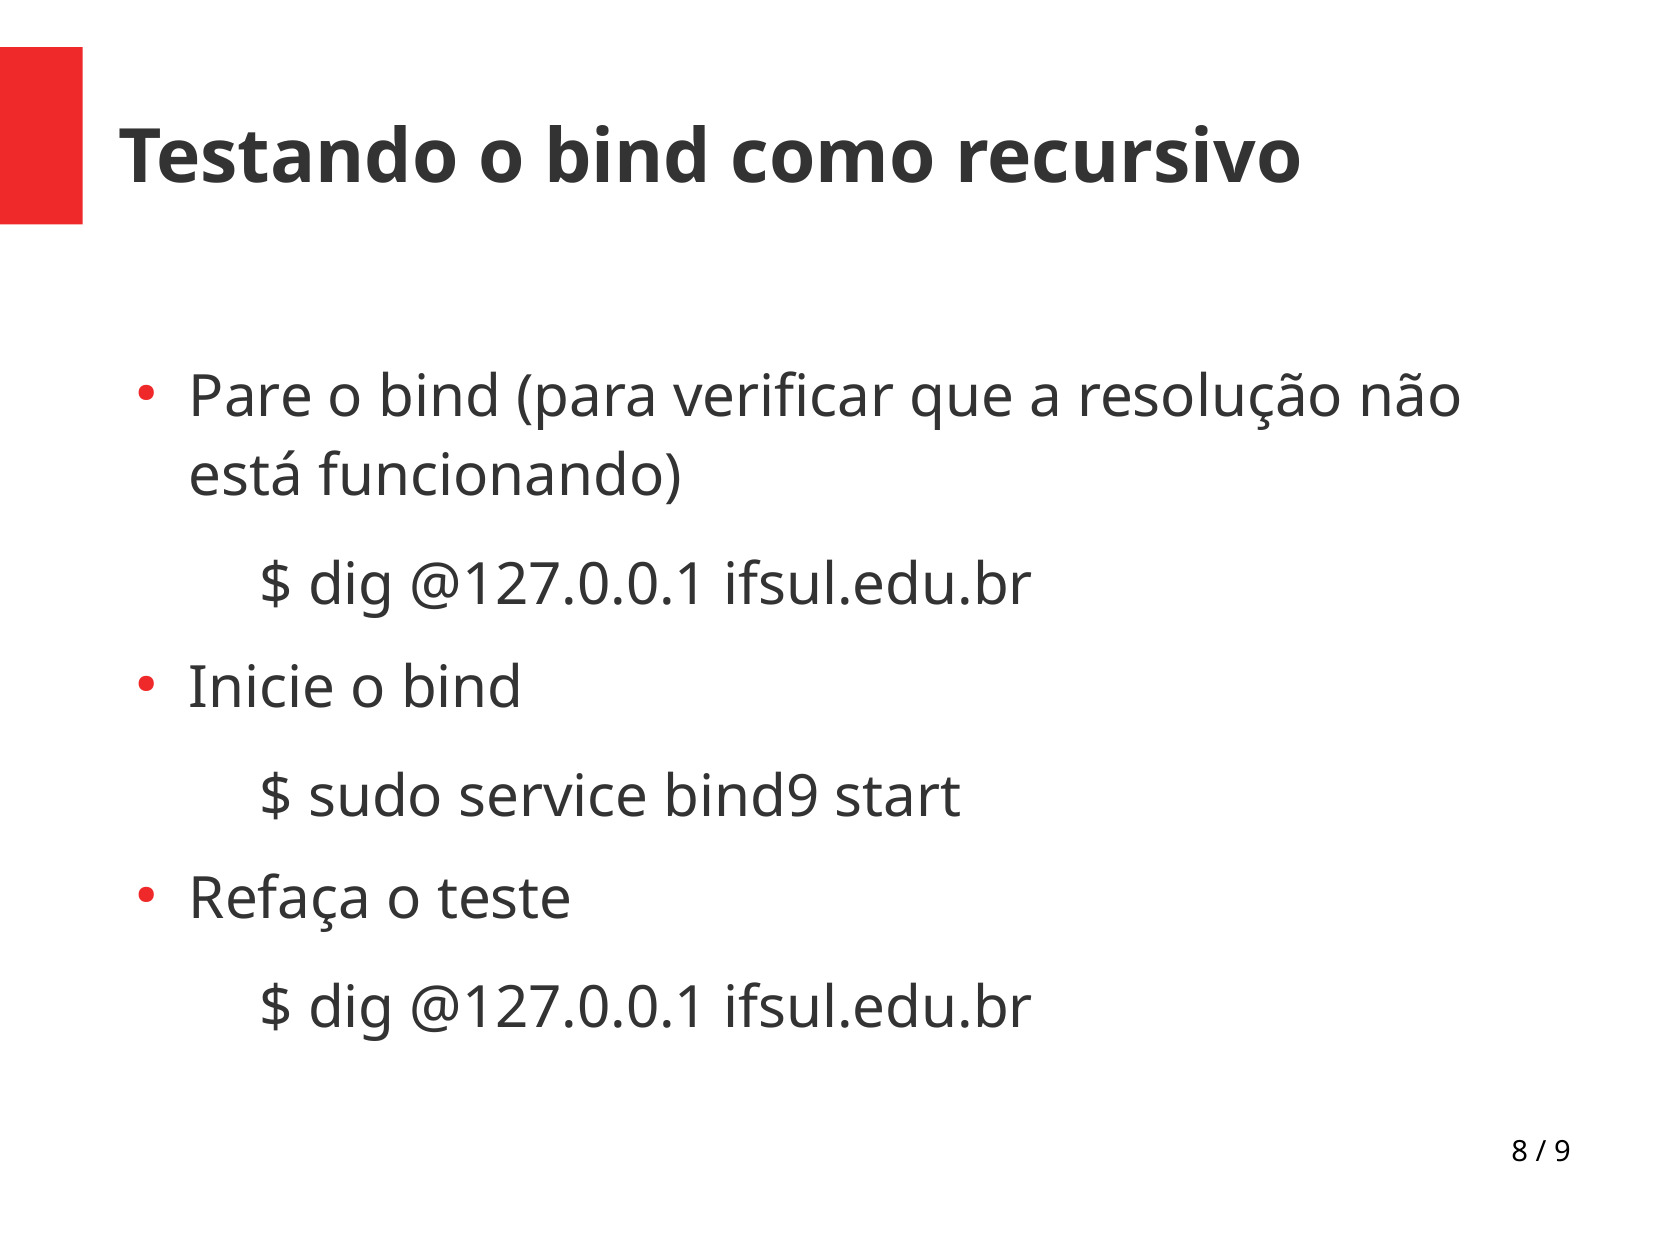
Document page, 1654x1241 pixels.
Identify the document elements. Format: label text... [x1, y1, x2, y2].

list Pare o bind (para verificar que a resolução não está funcionando) $ dig @127.0.0.1 ifsul.edu.br Inicie o bind $ sudo service bind9 start Refaça o teste $ dig @127.0.0.1 ifsul.edu.br [118, 354, 1536, 1074]
title Testando o bind como recursivo [118, 49, 1571, 257]
